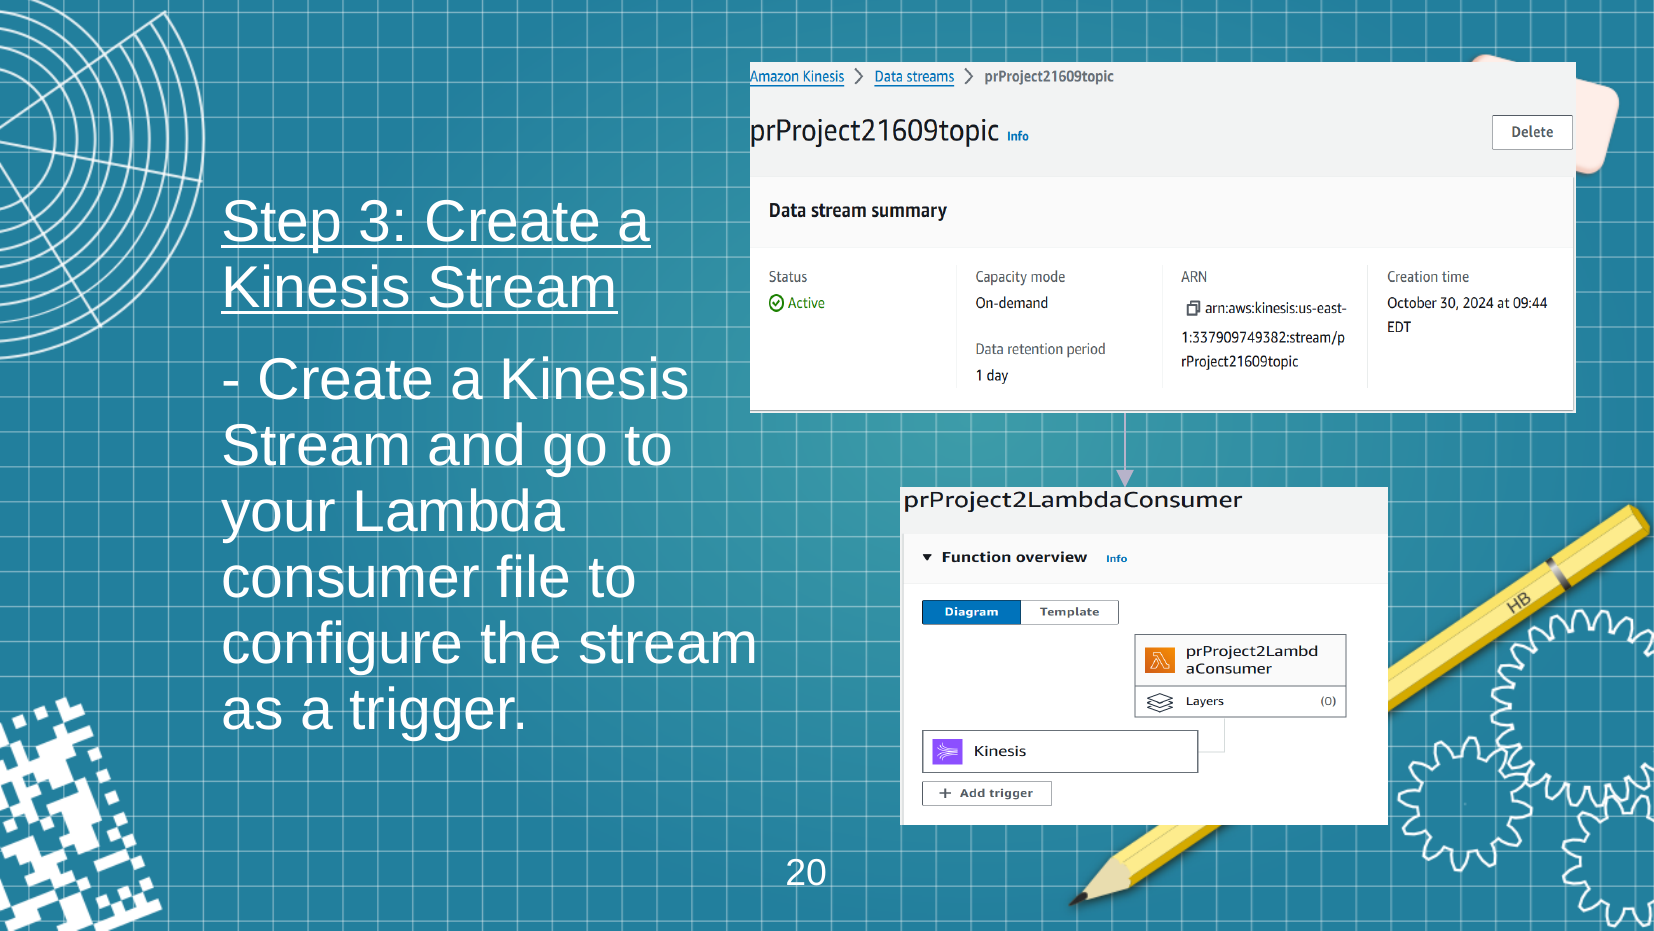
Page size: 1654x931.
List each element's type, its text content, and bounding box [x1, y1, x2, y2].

text_box <number> [675, 844, 938, 901]
list Step 3: Create a Kinesis Stream - Create a Kinesis Stream and go to your Lambda consumer file to configure the stream as a trigger. [157, 187, 788, 751]
picture [0, 0, 1654, 931]
